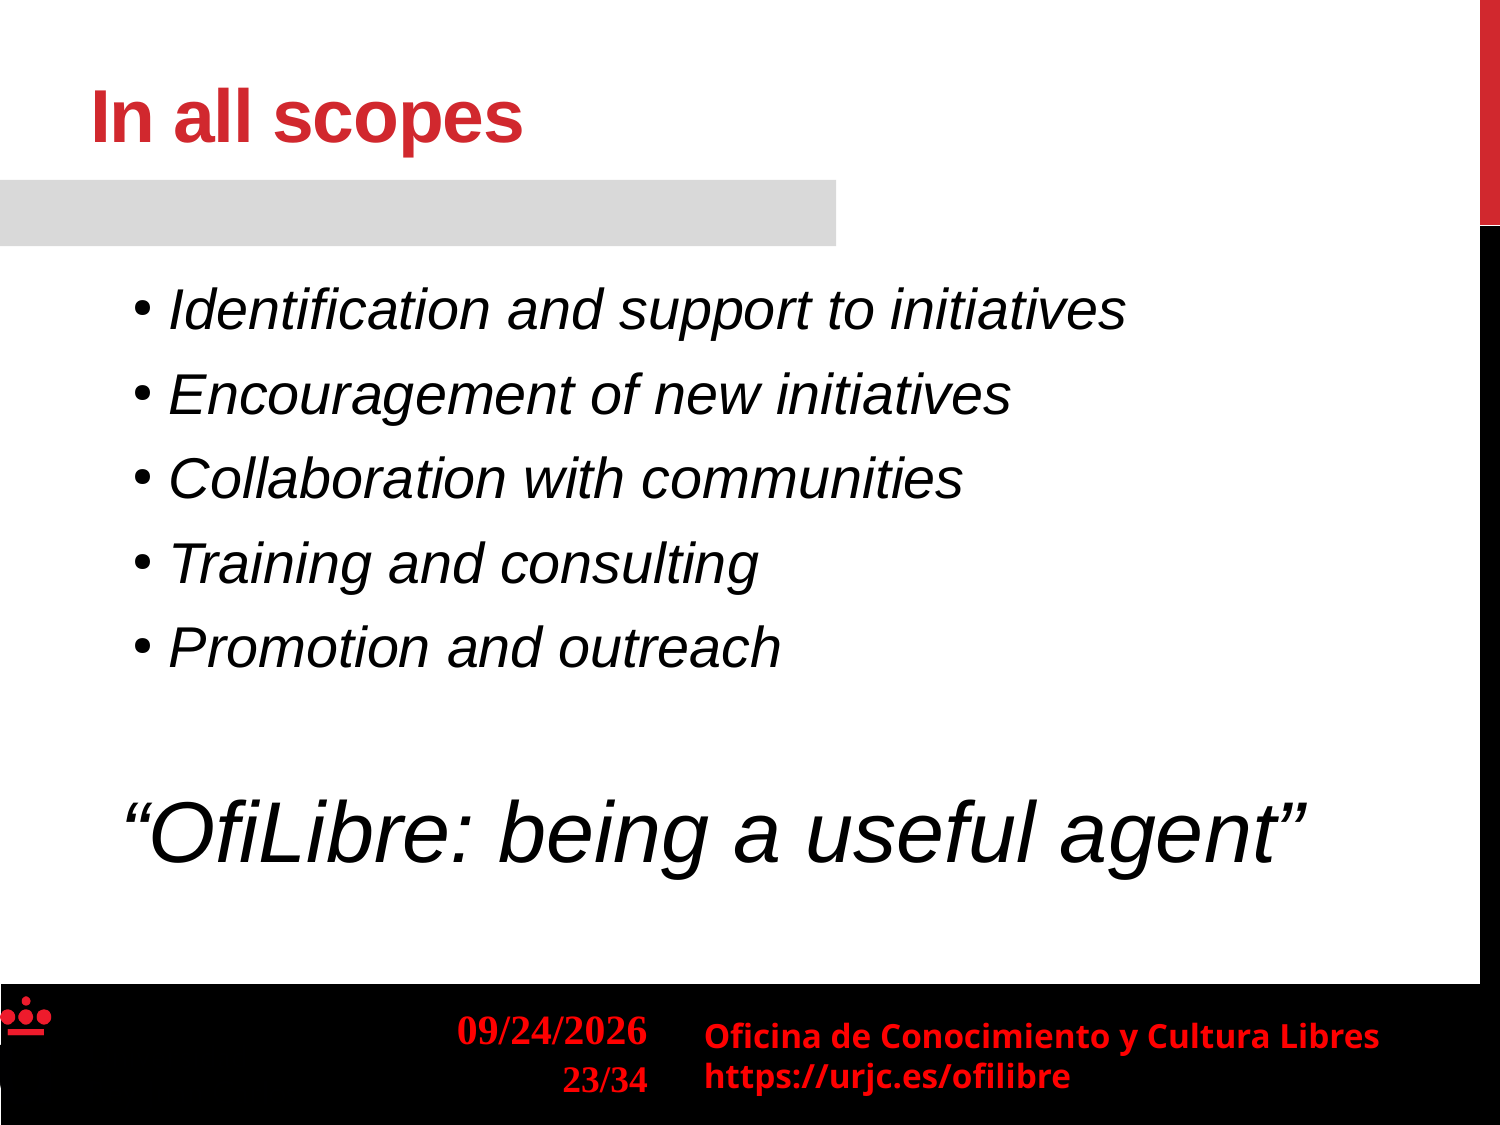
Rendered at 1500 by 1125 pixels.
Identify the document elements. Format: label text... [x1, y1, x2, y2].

title [75, 15, 1425, 172]
list Identification and support to initiatives Encouragement of new initiatives Collaboration with communities Training and consulting Promotion and outreach “OfiLibre: being a useful agent” [105, 270, 1351, 961]
text_box In all scopes [0, 24, 1326, 172]
